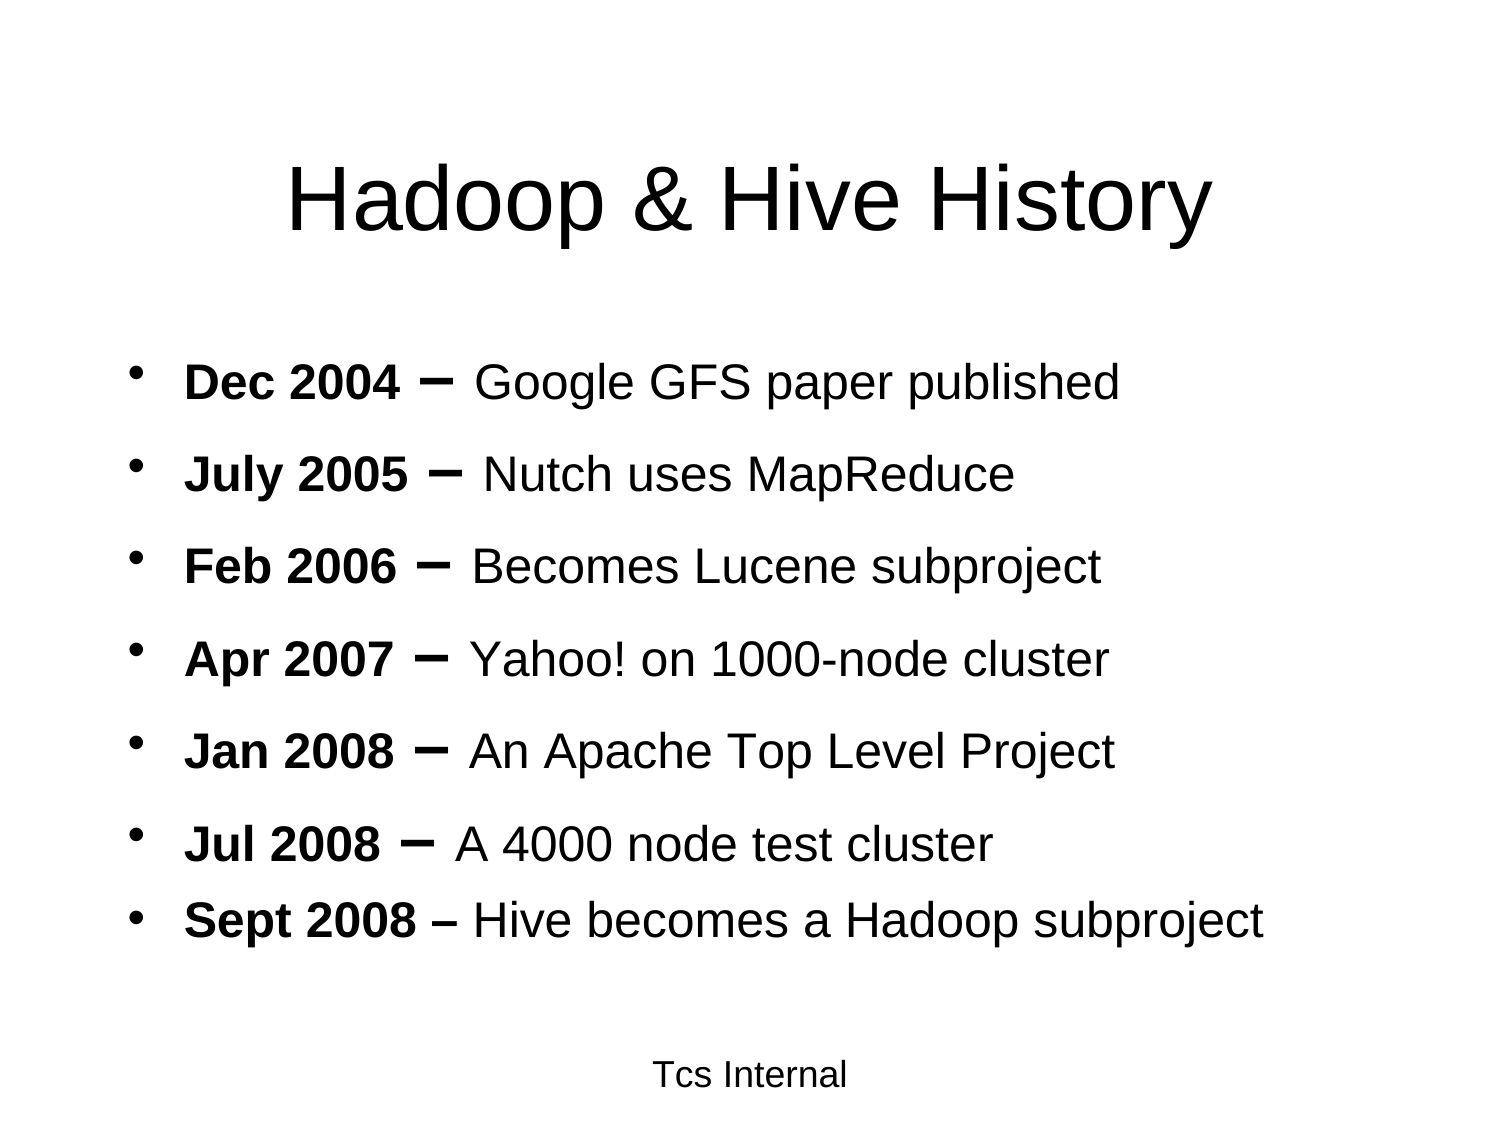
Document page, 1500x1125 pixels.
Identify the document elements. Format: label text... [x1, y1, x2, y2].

list Dec 2004 – Google GFS paper published July 2005 – Nutch uses MapReduce Feb 2006 – Becomes Lucene subproject Apr 2007 – Yahoo! on 1000-node cluster Jan 2008 – An Apache Top Level Project Jul 2008 – A 4000 node test cluster Sept 2008 – Hive becomes a Hadoop subproject [112, 324, 1388, 1028]
title Hadoop & Hive History [112, 99, 1388, 288]
